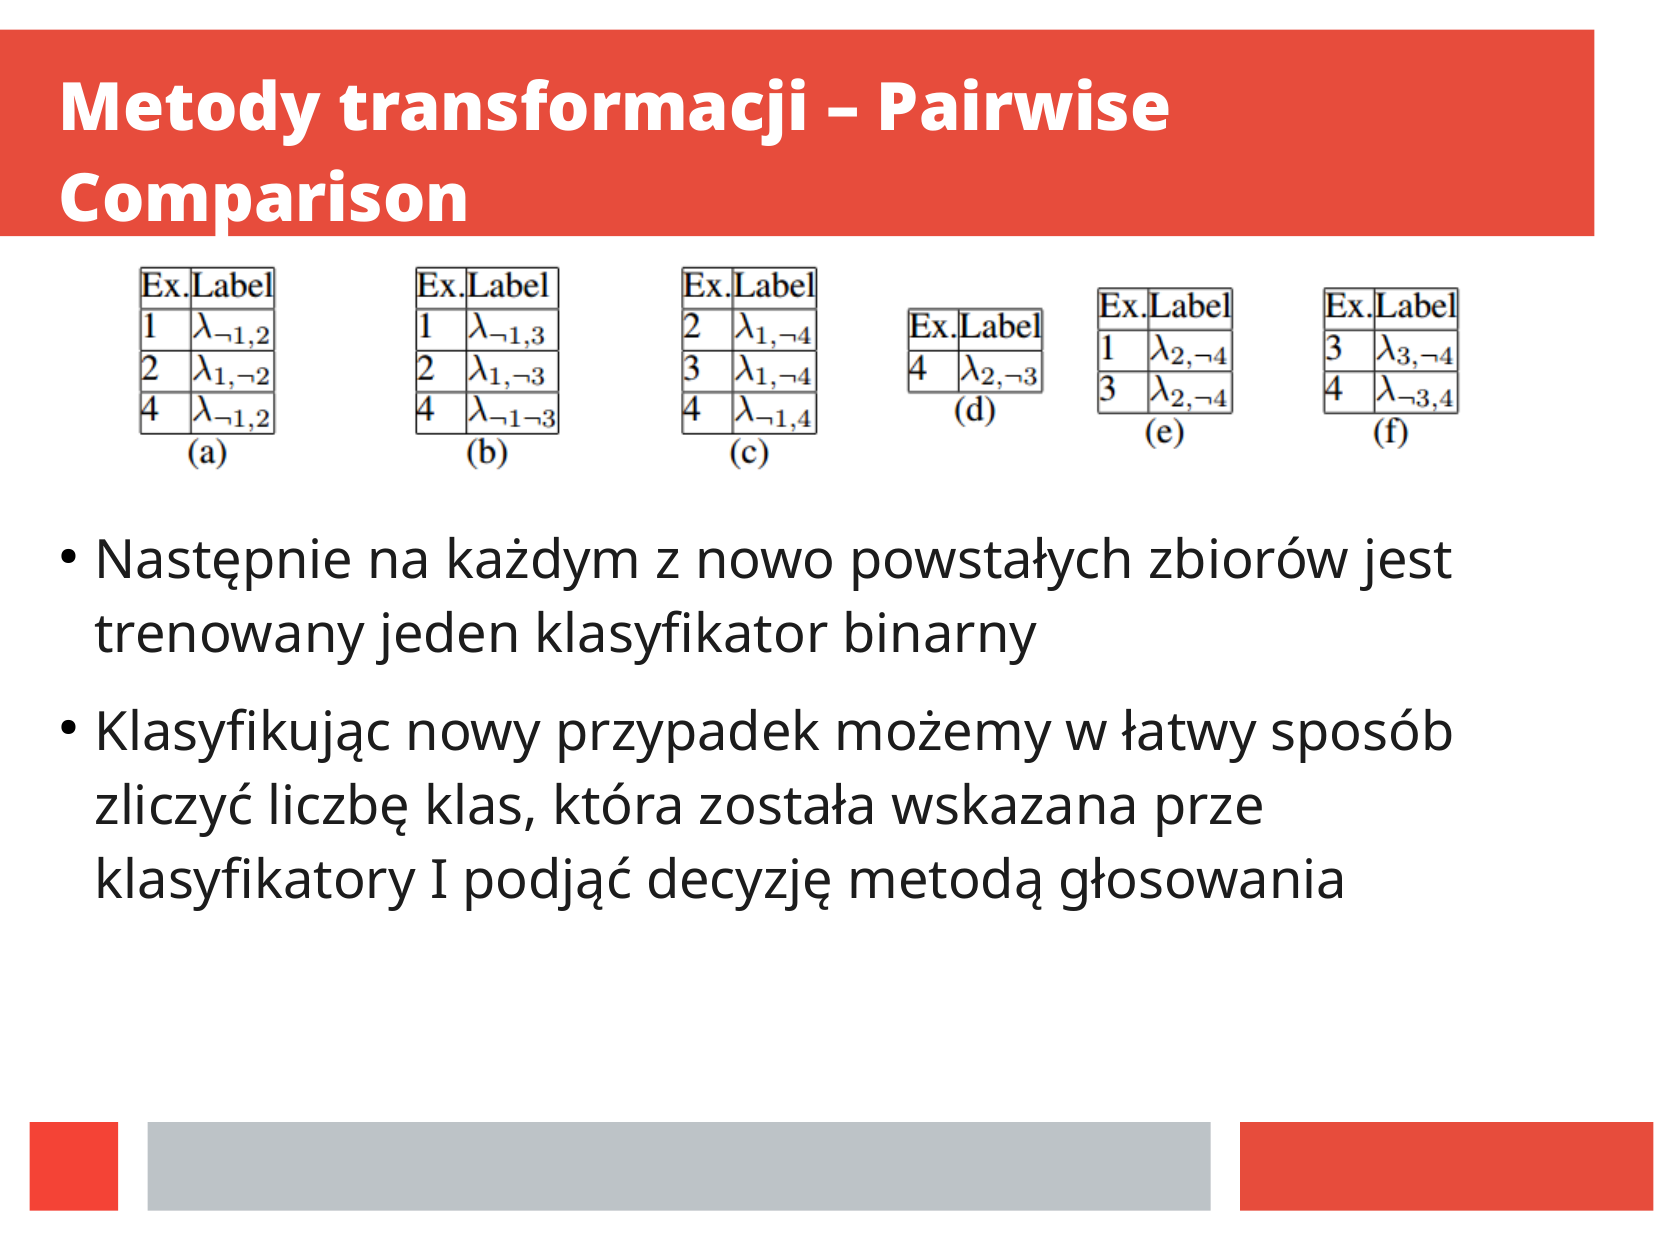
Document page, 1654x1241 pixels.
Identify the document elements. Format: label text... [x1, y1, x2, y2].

list Następnie na każdym z nowo powstałych zbiorów jest trenowany jeden klasyfikator binarny Klasyfikując nowy przypadek możemy w łatwy sposób zliczyć liczbę klas, która została wskazana prze klasyfikatory I podjąć decyzję metodą głosowania [59, 324, 1565, 1093]
title Metody transformacji – Pairwise Comparison [59, 59, 1595, 207]
picture [89, 261, 1493, 496]
